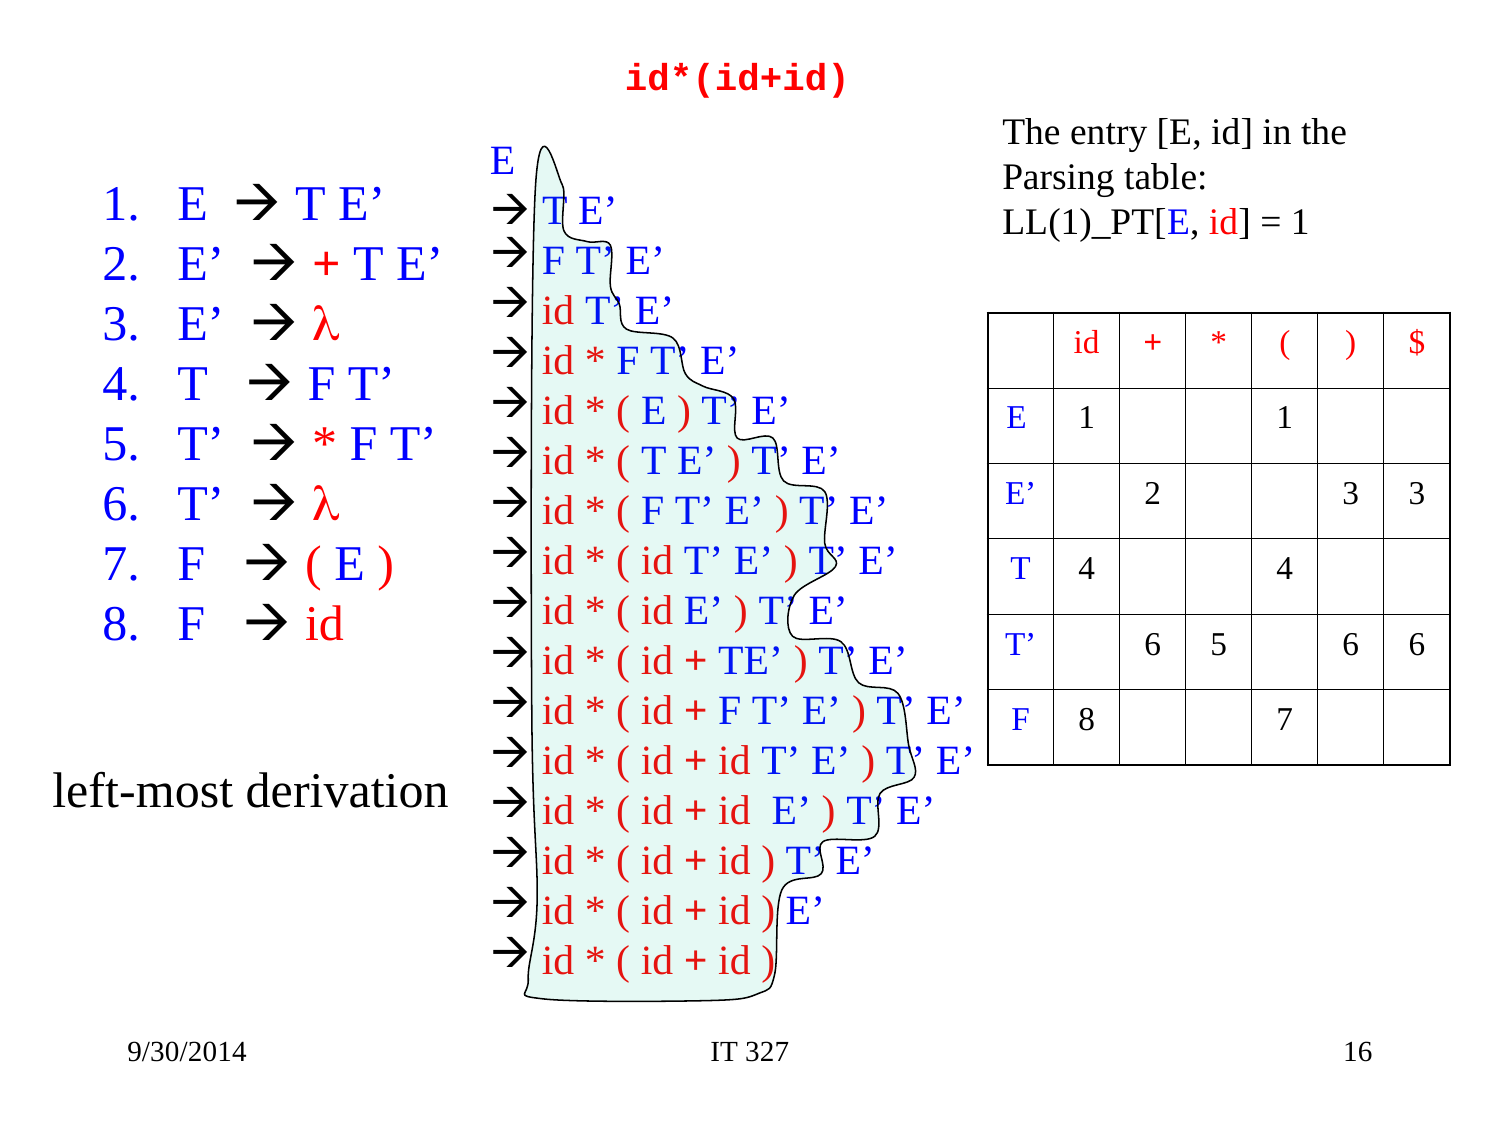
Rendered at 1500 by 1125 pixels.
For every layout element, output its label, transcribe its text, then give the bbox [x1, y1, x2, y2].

table_cell 3 [1318, 464, 1383, 538]
table_cell T [989, 539, 1053, 614]
table_header ) [1318, 314, 1383, 388]
table_cell F [989, 690, 1053, 764]
table_cell [1054, 464, 1119, 538]
text_box left-most derivation [37, 749, 465, 826]
text_box The entry [E, id] in the Parsing table: LL(1)_PT[E, id] = 1 [987, 99, 1363, 251]
table_cell [1252, 615, 1317, 689]
table_cell [1384, 690, 1449, 764]
text_box IT 327 [512, 1025, 988, 1101]
table_cell [1318, 389, 1383, 463]
table_header id [1054, 314, 1119, 388]
table_cell 5 [1186, 615, 1251, 689]
table_cell 4 [1054, 539, 1119, 614]
table_cell E [989, 389, 1053, 463]
table_cell 1 [1054, 389, 1119, 463]
table_cell 3 [1384, 464, 1449, 538]
table_header * [1186, 314, 1251, 388]
table_cell [1318, 539, 1383, 614]
table_cell 6 [1120, 615, 1185, 689]
table_cell 4 [1252, 539, 1317, 614]
table_cell [1120, 539, 1185, 614]
table_cell E’ [989, 464, 1053, 538]
table_cell [1186, 690, 1251, 764]
table_cell [1120, 690, 1185, 764]
table_cell [1054, 615, 1119, 689]
table_cell [1252, 464, 1317, 538]
table_header + [1120, 314, 1185, 388]
table_cell 8 [1054, 690, 1119, 764]
table_cell [1318, 690, 1383, 764]
table_cell T’ [989, 615, 1053, 689]
text_box [524, 146, 916, 1002]
table_cell [1384, 389, 1449, 463]
table_cell 2 [1120, 464, 1185, 538]
title id*(id+id) [587, 24, 888, 125]
table_cell [1120, 389, 1185, 463]
table_cell 1 [1252, 389, 1317, 463]
table_cell [1186, 389, 1251, 463]
table_cell [1186, 464, 1251, 538]
table_header [989, 314, 1053, 388]
table_cell [1186, 539, 1251, 614]
table_cell 6 [1384, 615, 1449, 689]
table_cell [1384, 539, 1449, 614]
text_box <number> [1074, 1025, 1388, 1101]
table_cell 6 [1318, 615, 1383, 689]
table_cell 7 [1252, 690, 1317, 764]
table_header ( [1252, 314, 1317, 388]
text_box E  T E’ E’  + T E’ E’   T  F T’ T’  * F T’ T’   F  ( E ) F  id [87, 162, 463, 658]
text_box 9/30/2014 [112, 1025, 426, 1101]
text_box E  T E’ F T’ E’ id T’ E’ id * F T’ E’ id * ( E ) T’ E’ id * ( T E’ ) T’ E’ id * ( F T’ E’ ) T’ E’ id * ( id T’ E’ ) T’ E’ id * ( id E’ ) T’ E’ id * ( id + TE’ ) T’ E’ id * ( id + F T’ E’ ) T’ E’ id * ( id + id T’ E’ ) T’ E’ id * ( id + id E’ ) T’ E’ id * ( id + id ) T’ E’ id * ( id + id ) E’ id * ( id + id ) [474, 125, 1013, 991]
table_header $ [1384, 314, 1449, 388]
